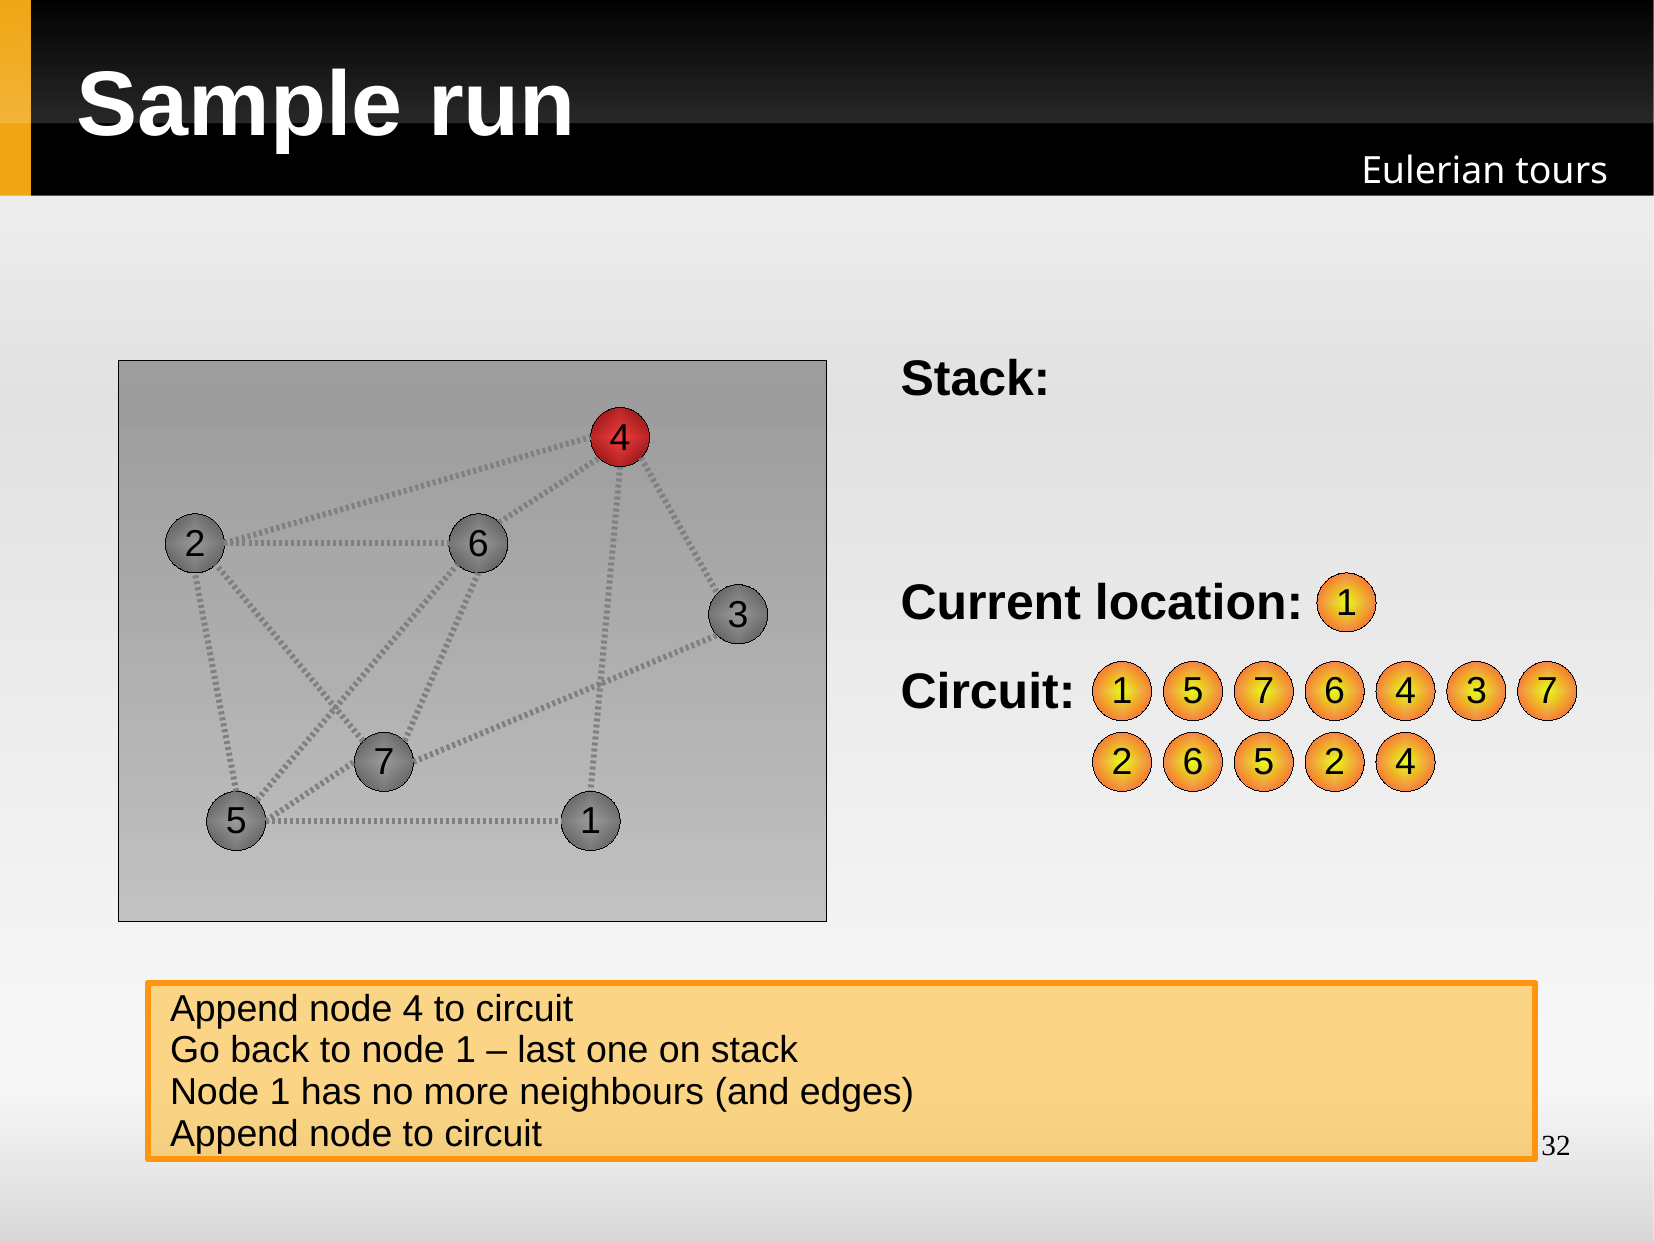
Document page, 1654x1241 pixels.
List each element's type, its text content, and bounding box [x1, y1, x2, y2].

text_box 7 [354, 732, 414, 792]
title Sample run [76, 0, 1565, 208]
text_box 4 [590, 407, 650, 467]
text_box 7 [1517, 661, 1577, 721]
text_box 6 [448, 513, 508, 573]
text_box 1 [561, 791, 621, 851]
text_box 3 [708, 584, 768, 644]
text_box 5 [206, 791, 266, 851]
text_box 4 [1375, 732, 1436, 792]
text_box 1 [1316, 572, 1377, 632]
text_box [118, 360, 827, 922]
text_box 7 [1234, 661, 1294, 721]
text_box Append node 4 to circuit Go back to node 1 – last one on stack Node 1 has no more neighbours (and edges) Append node to circuit [147, 982, 1536, 1160]
text_box 6 [1305, 661, 1365, 721]
text_box 2 [1305, 732, 1365, 792]
text_box Stack: [885, 342, 1123, 414]
text_box Current location: [885, 567, 1359, 638]
text_box 5 [1163, 661, 1223, 721]
picture [0, 0, 1654, 1241]
text_box 3 [1446, 661, 1506, 721]
text_box 2 [165, 513, 225, 573]
text_box 2 [1092, 732, 1152, 792]
text_box Circuit: [885, 655, 1093, 727]
text_box 6 [1163, 732, 1223, 792]
text_box 1 [1092, 661, 1152, 721]
text_box 5 [1234, 732, 1294, 792]
text_box 4 [1375, 661, 1436, 721]
